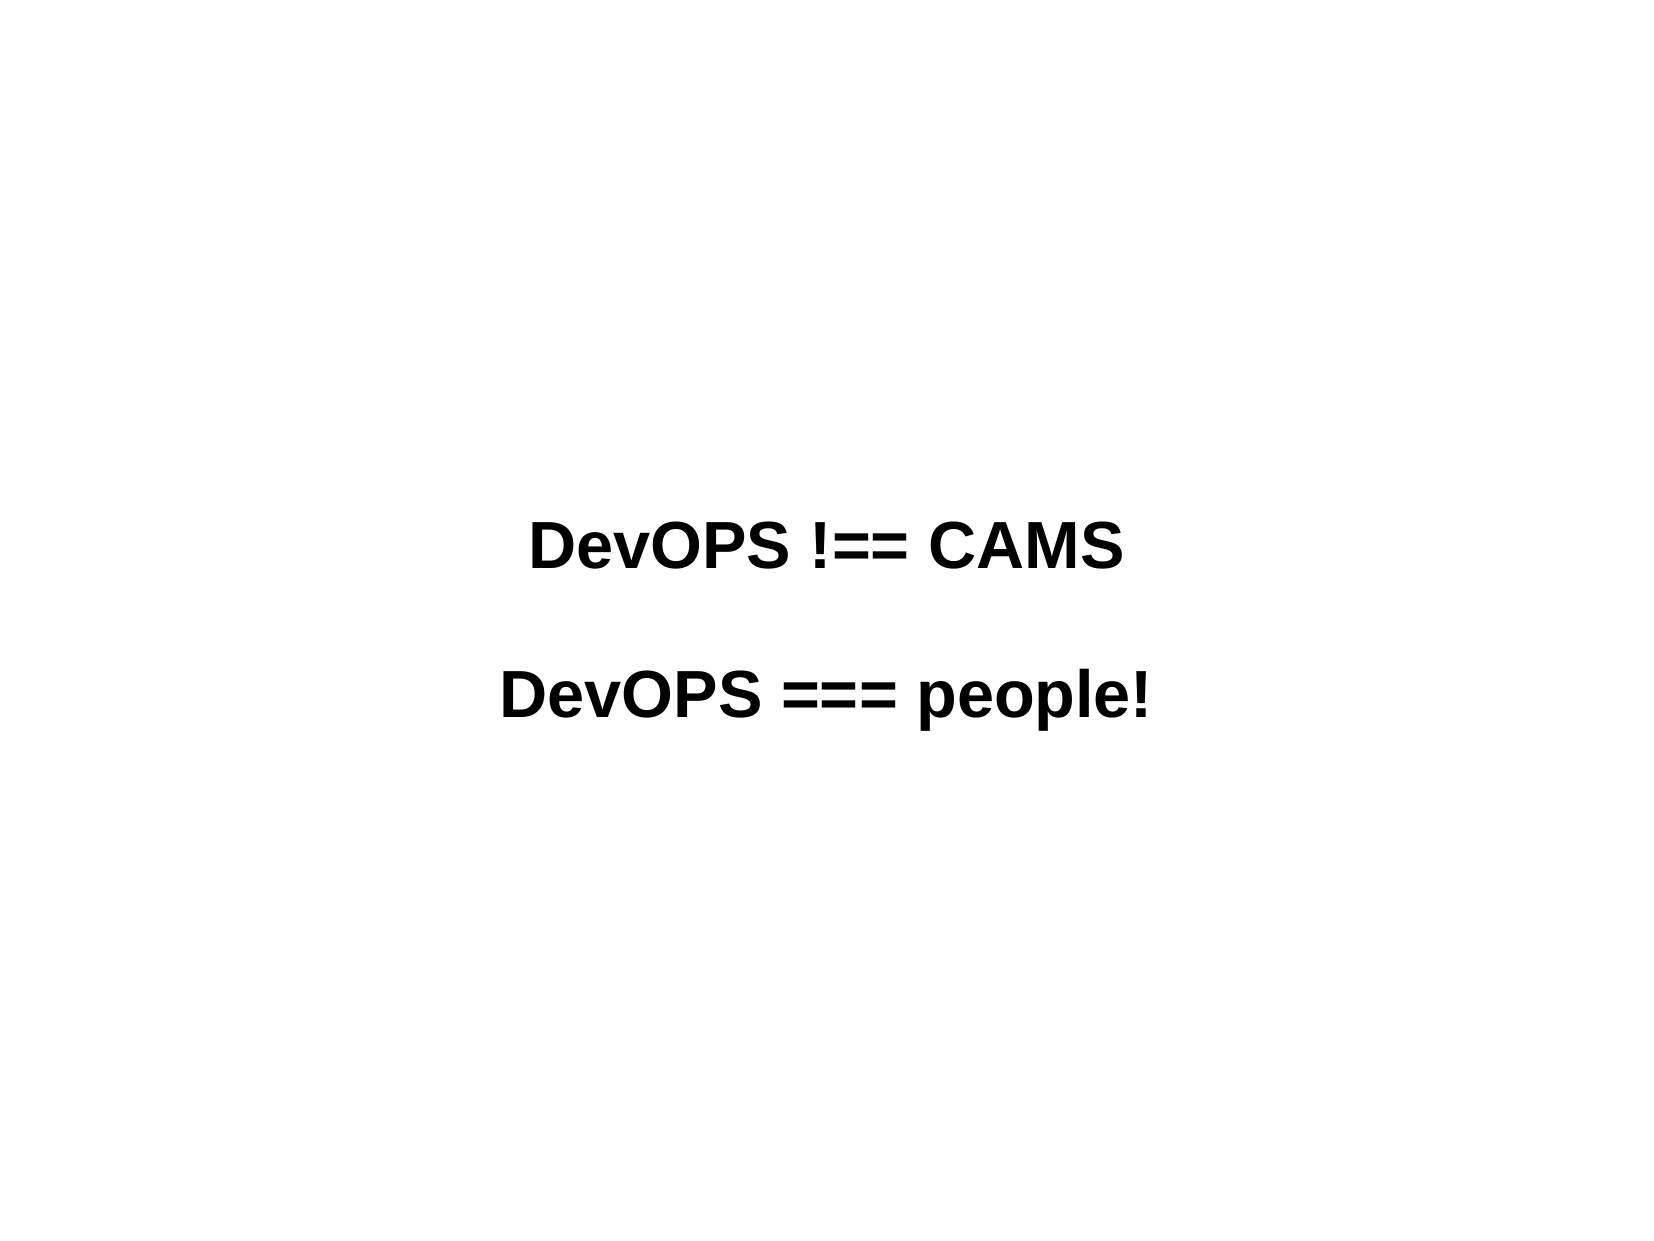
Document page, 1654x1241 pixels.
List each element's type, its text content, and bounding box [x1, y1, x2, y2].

subtitle DevOPS !== CAMS DevOPS === people! [82, 140, 1571, 1101]
